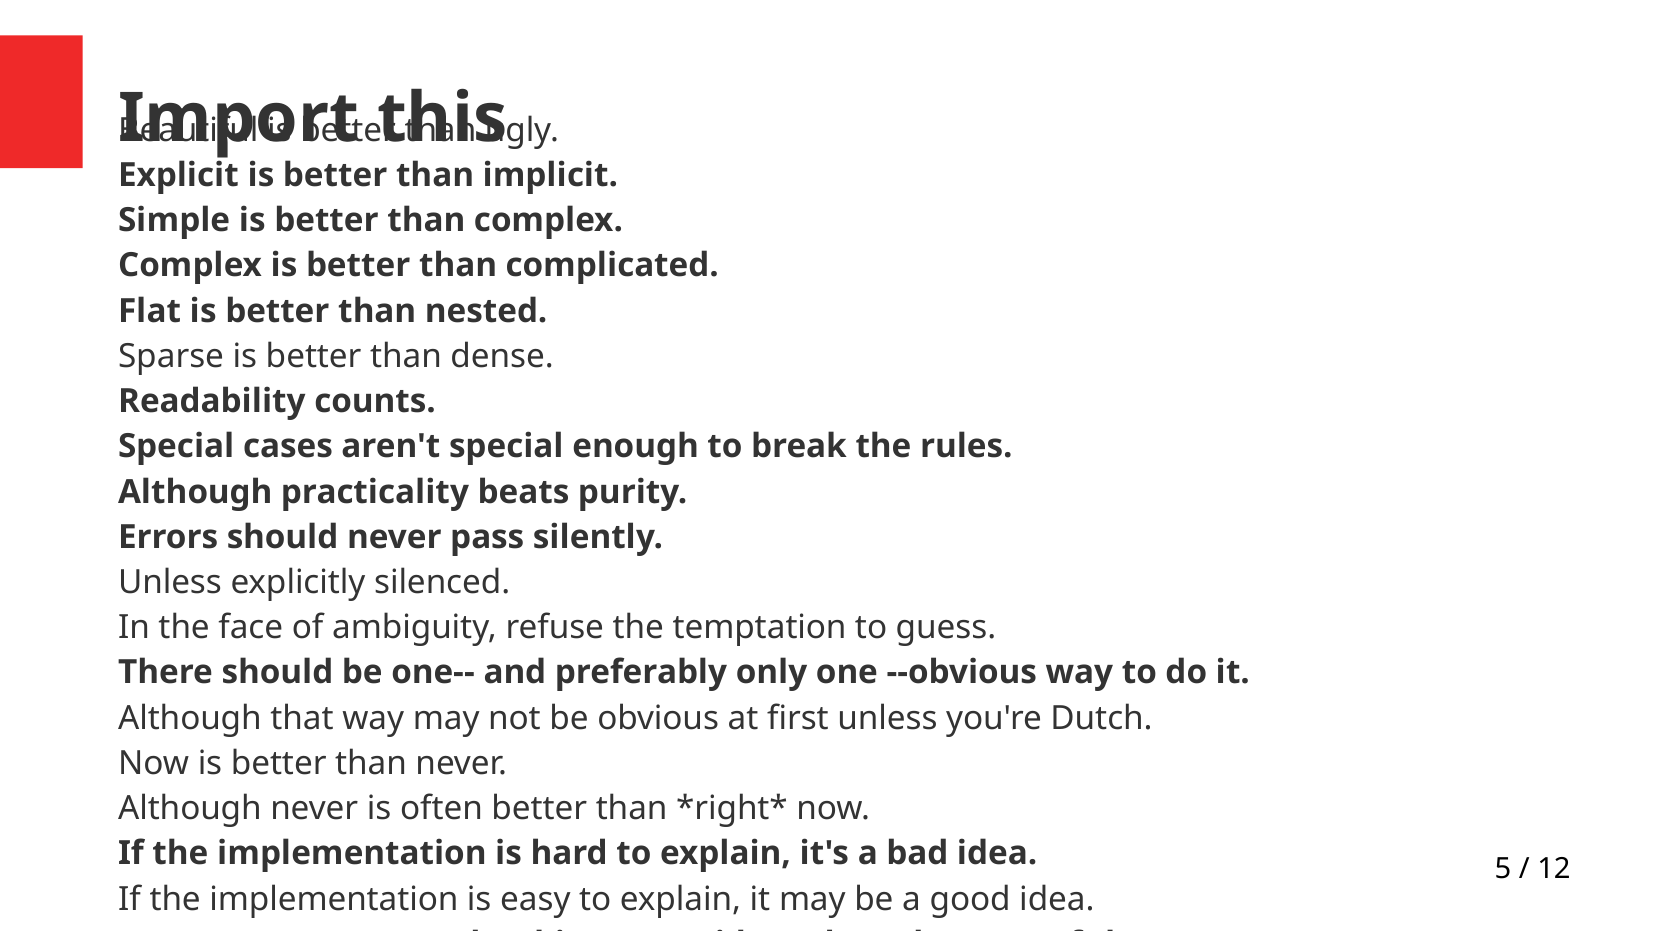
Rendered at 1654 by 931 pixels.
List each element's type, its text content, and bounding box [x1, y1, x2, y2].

title Import this [118, 36, 1571, 193]
list Beautiful is better than ugly. Explicit is better than implicit. Simple is better than complex. Complex is better than complicated. Flat is better than nested. Sparse is better than dense. Readability counts. Special cases aren't special enough to break the rules. Although practicality beats purity. Errors should never pass silently. Unless explicitly silenced. In the face of ambiguity, refuse the temptation to guess. There should be one-- and preferably only one --obvious way to do it. Although that way may not be obvious at first unless you're Dutch. Now is better than never. Although never is often better than *right* now. If the implementation is hard to explain, it's a bad idea. If the implementation is easy to explain, it may be a good idea. Namespaces are one honking great idea -- let's do more of those! [118, 265, 1536, 806]
